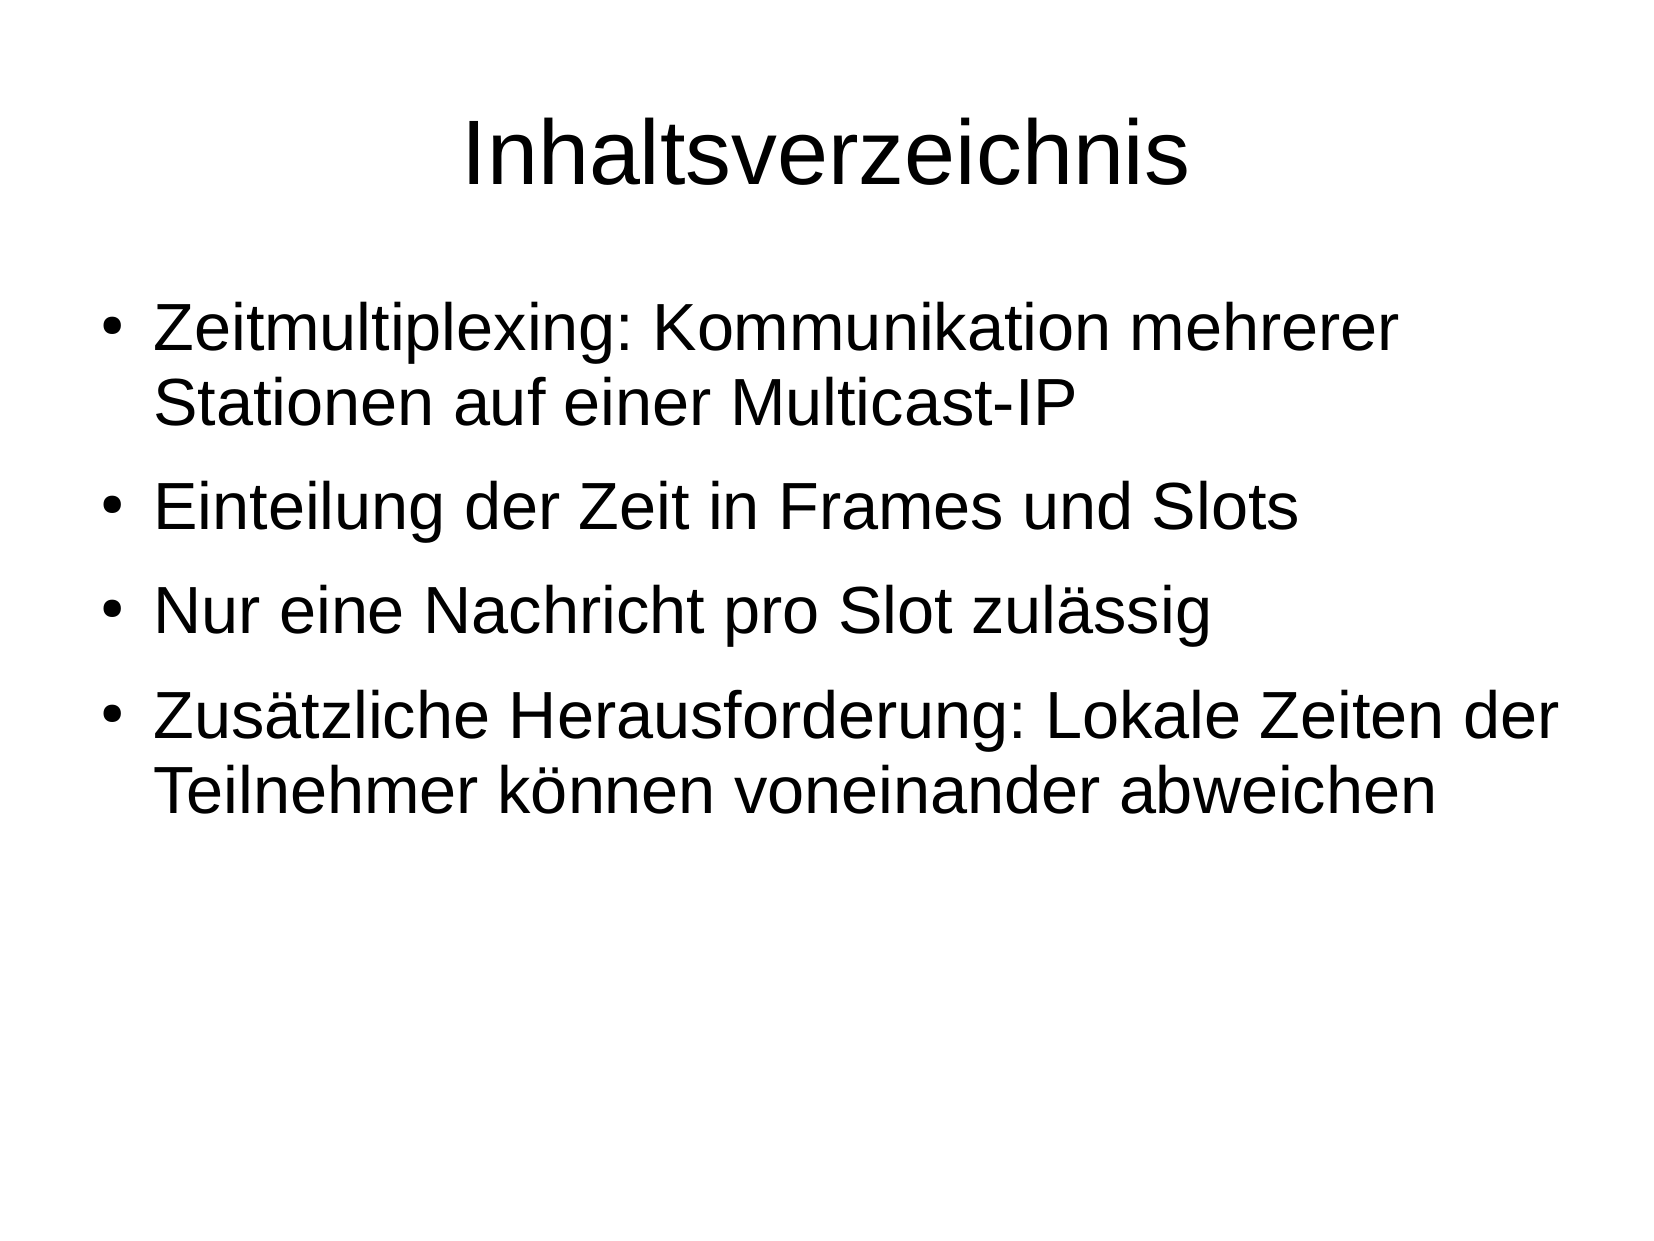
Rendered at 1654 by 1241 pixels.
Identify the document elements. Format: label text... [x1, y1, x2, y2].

list Zeitmultiplexing: Kommunikation mehrerer Stationen auf einer Multicast-IP Einteilung der Zeit in Frames und Slots Nur eine Nachricht pro Slot zulässig Zusätzliche Herausforderung: Lokale Zeiten der Teilnehmer können voneinander abweichen [82, 290, 1571, 1010]
title Inhaltsverzeichnis [82, 49, 1571, 257]
